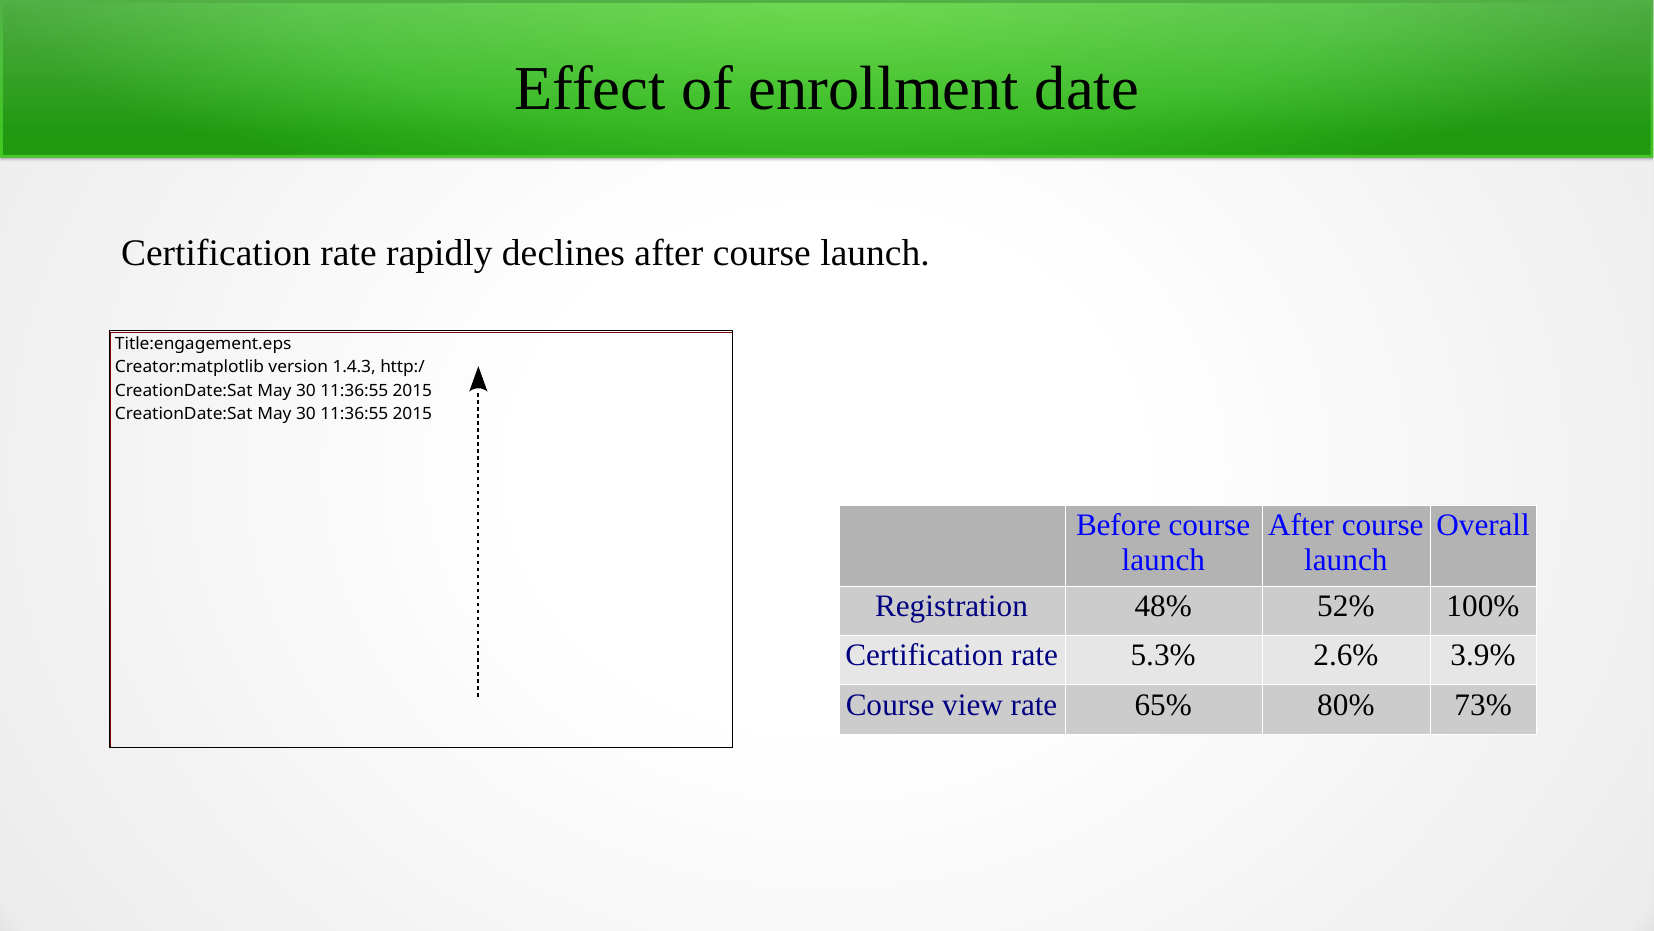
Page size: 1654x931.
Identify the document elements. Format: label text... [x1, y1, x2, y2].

table_cell 3.9% [1431, 636, 1536, 684]
table_cell Registration [840, 587, 1065, 635]
table_cell Course view rate [840, 685, 1065, 734]
table_header Before course launch [1066, 506, 1262, 586]
table_header [840, 506, 1065, 586]
table_cell 5.3% [1066, 636, 1262, 684]
table_cell 73% [1431, 685, 1536, 734]
table_cell 100% [1431, 587, 1536, 635]
title Effect of enrollment date [82, 35, 1571, 142]
table_cell Certification rate [840, 636, 1065, 684]
table_cell 65% [1066, 685, 1262, 734]
table_header After course launch [1263, 506, 1430, 586]
picture [109, 330, 733, 748]
text_box Certification rate rapidly declines after course launch. [106, 224, 1371, 308]
table_cell 80% [1263, 685, 1430, 734]
table_cell 48% [1066, 587, 1262, 635]
table_cell 2.6% [1263, 636, 1430, 684]
table_header Overall [1431, 506, 1536, 586]
table_cell 52% [1263, 587, 1430, 635]
